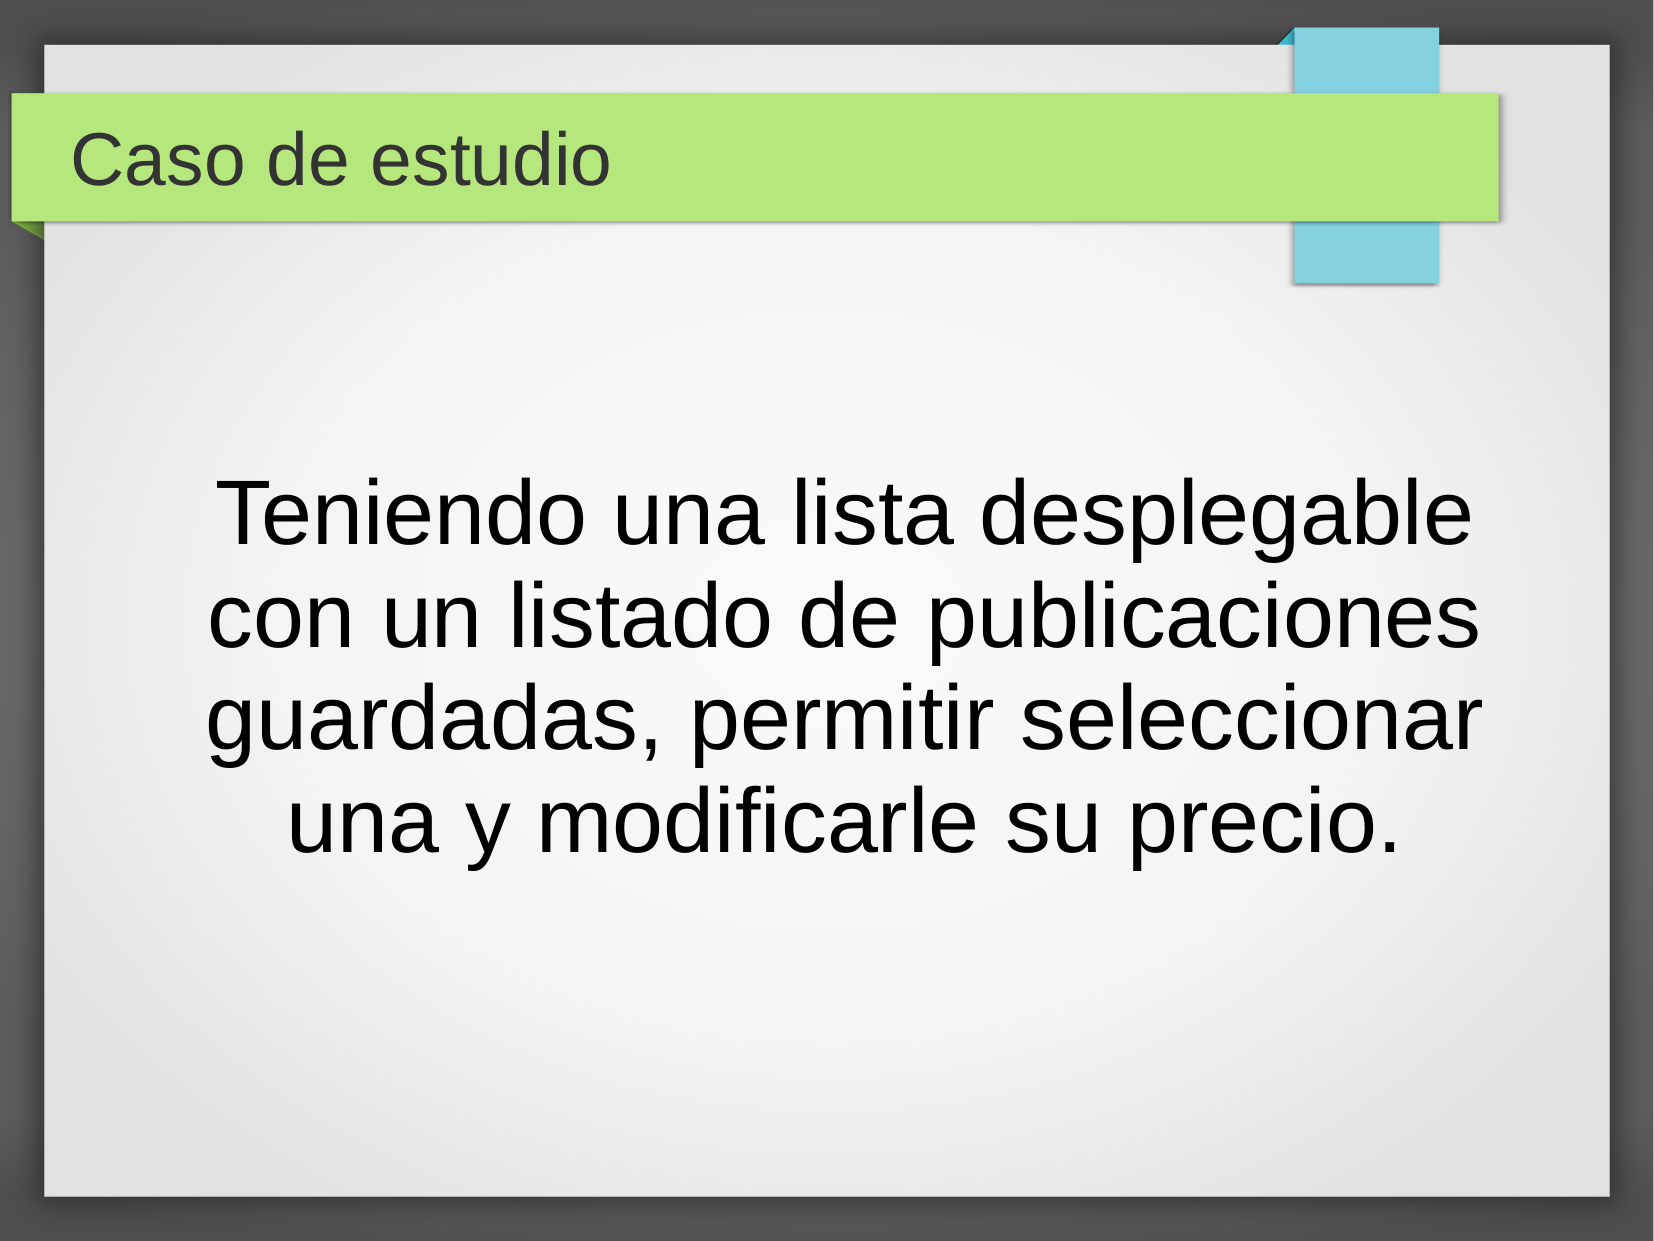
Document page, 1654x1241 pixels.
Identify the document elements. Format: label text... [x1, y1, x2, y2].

picture [0, 0, 1654, 1241]
list Teniendo una lista desplegable con un listado de publicaciones guardadas, permitir seleccionar una y modificarle su precio. [82, 461, 1538, 875]
title Caso de estudio [70, 106, 1229, 213]
